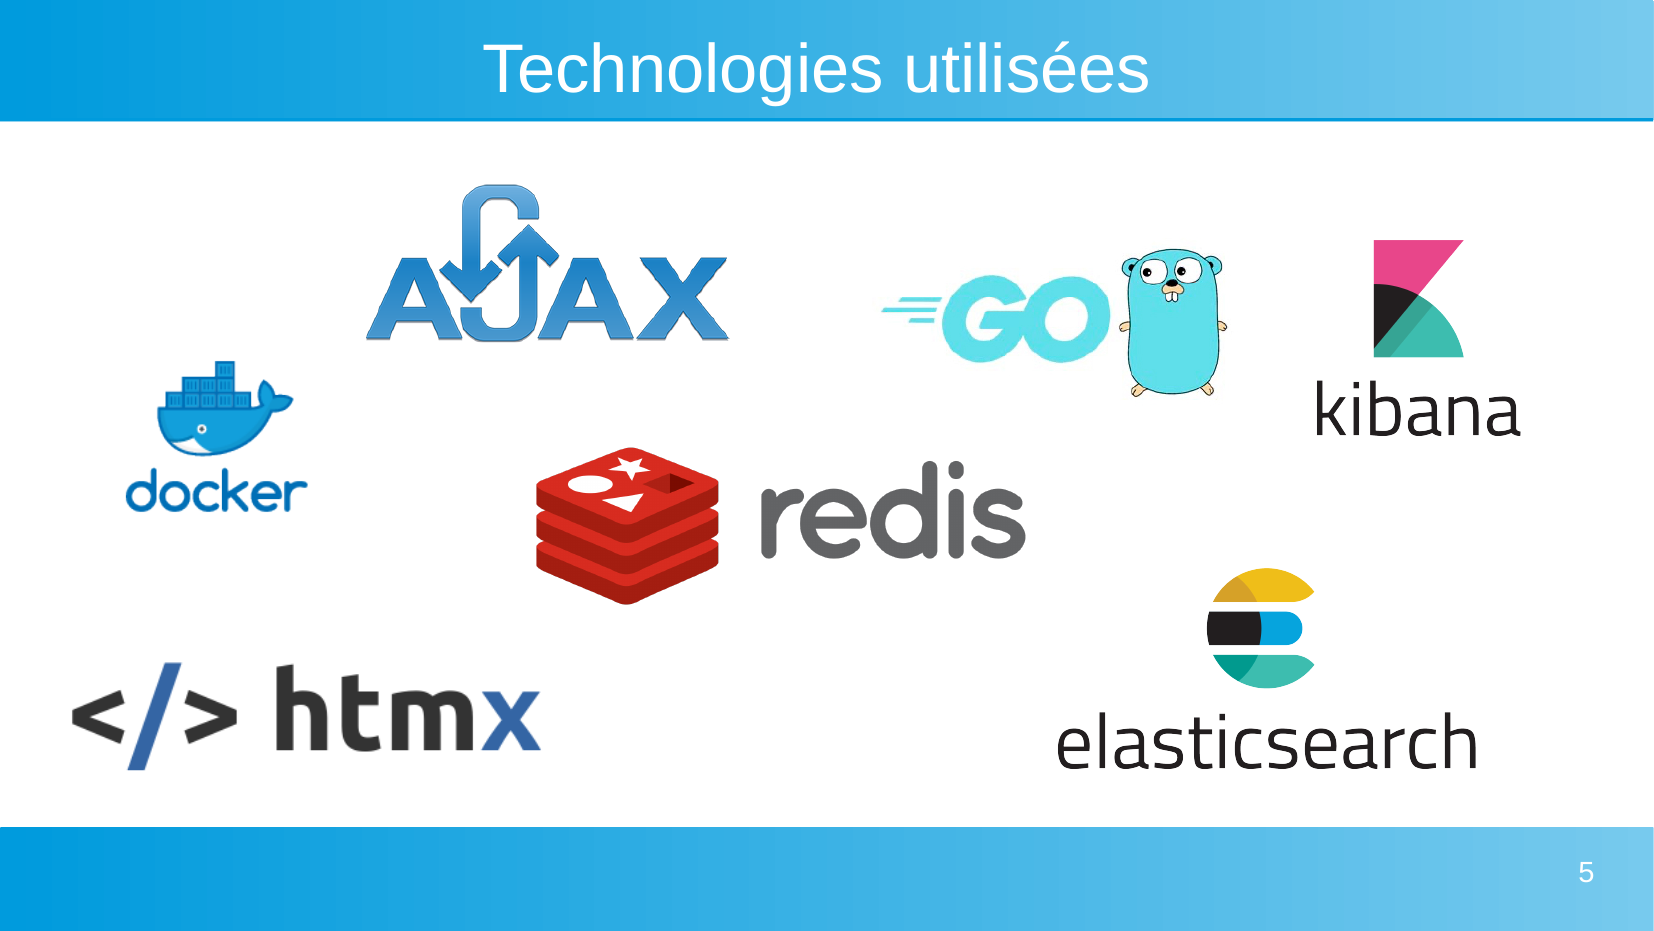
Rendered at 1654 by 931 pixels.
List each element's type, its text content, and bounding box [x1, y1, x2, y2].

picture [20, 170, 739, 532]
picture [59, 649, 562, 785]
picture [531, 133, 1565, 809]
title Technologies utilisées [59, 29, 1595, 108]
